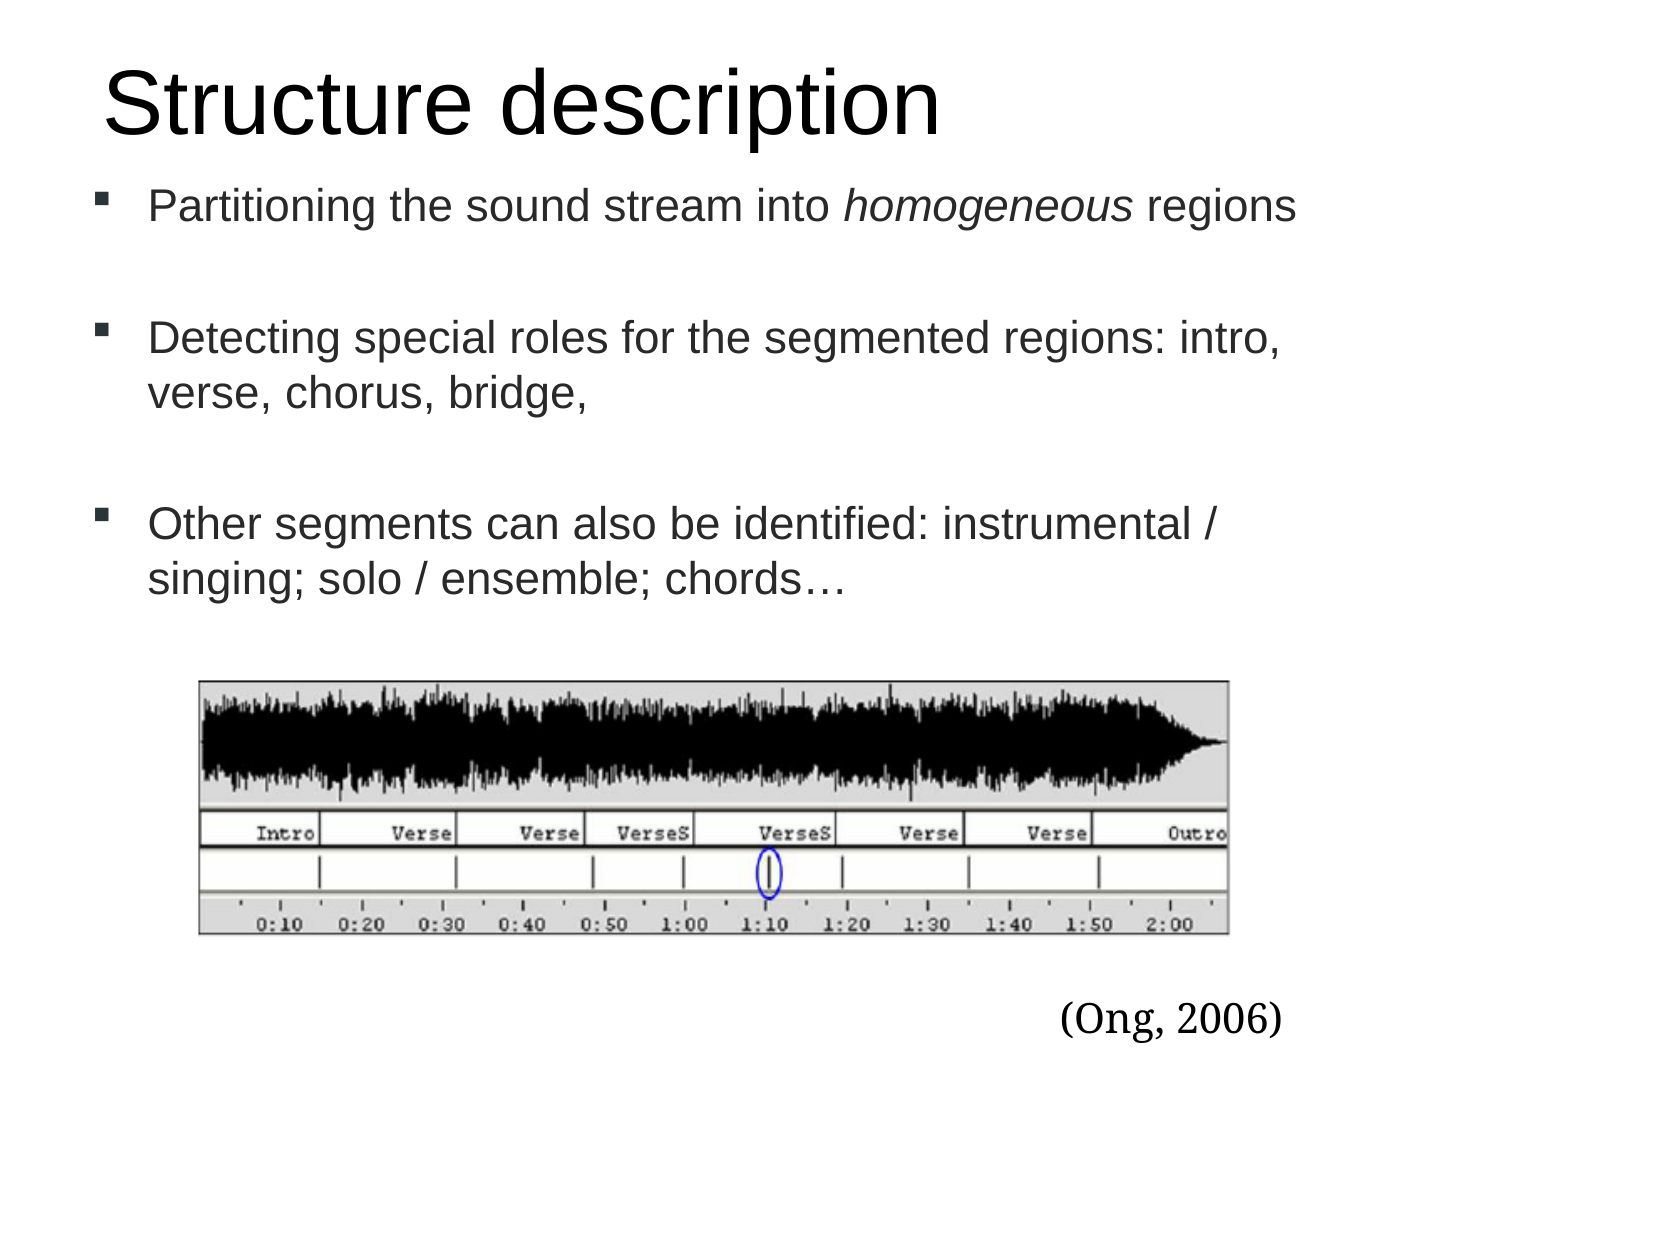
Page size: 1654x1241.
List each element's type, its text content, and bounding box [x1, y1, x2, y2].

text_box (Ong, 2006) [1009, 986, 1267, 1049]
list Partitioning the sound stream into homogeneous regions Detecting special roles for the segmented regions: intro, verse, chorus, bridge, Other segments can also be identified: instrumental / singing; solo / ensemble; chords… [76, 172, 1380, 657]
title Structure description [55, 13, 1518, 179]
picture [192, 670, 1242, 953]
